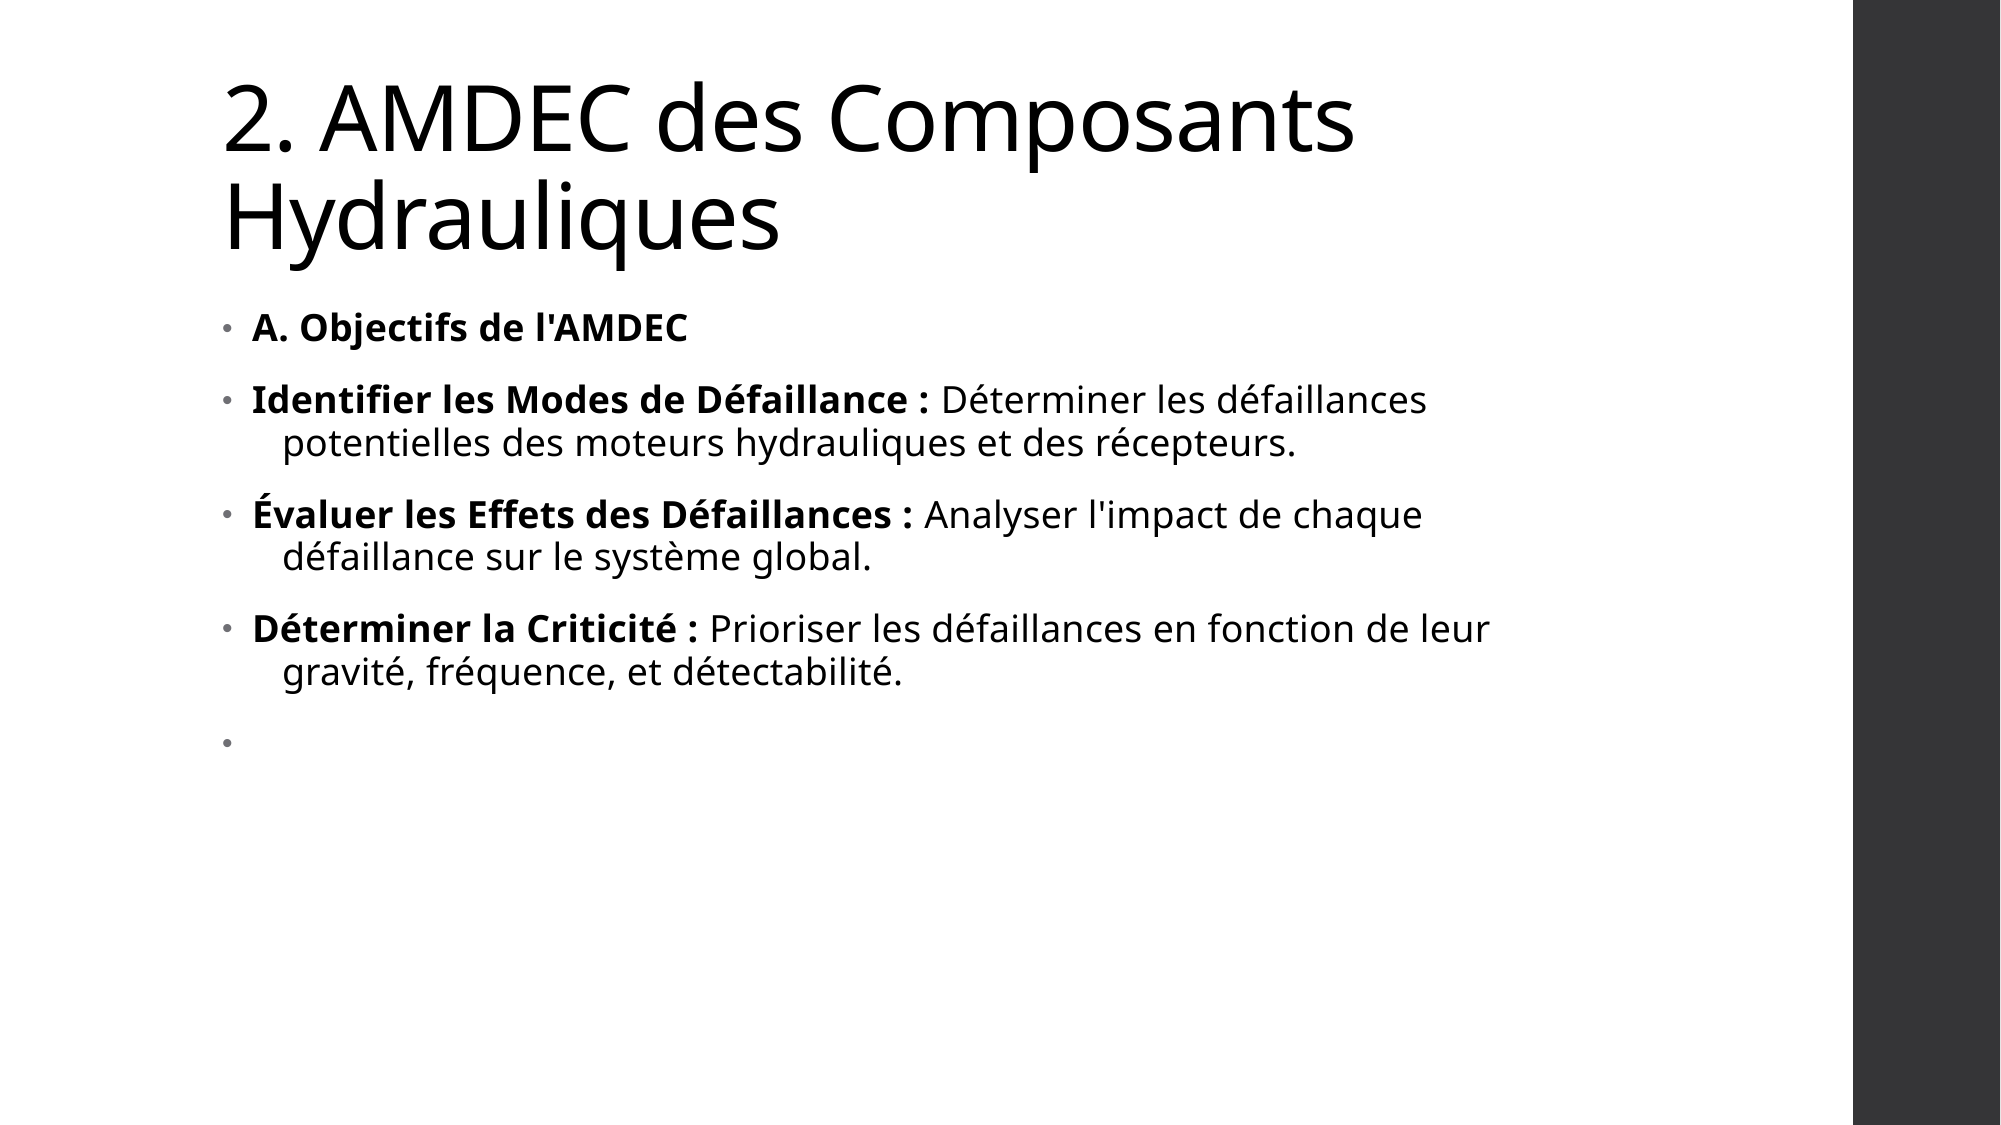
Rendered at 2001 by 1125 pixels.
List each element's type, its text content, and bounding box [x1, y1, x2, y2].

title 2. AMDEC des Composants Hydrauliques [206, 60, 1797, 278]
list A. Objectifs de l'AMDEC Identifier les Modes de Défaillance : Déterminer les défaillances potentielles des moteurs hydrauliques et des récepteurs. Évaluer les Effets des Défaillances : Analyser l'impact de chaque défaillance sur le système global. Déterminer la Criticité : Prioriser les défaillances en fonction de leur gravité, fréquence, et détectabilité. [206, 299, 1617, 1014]
